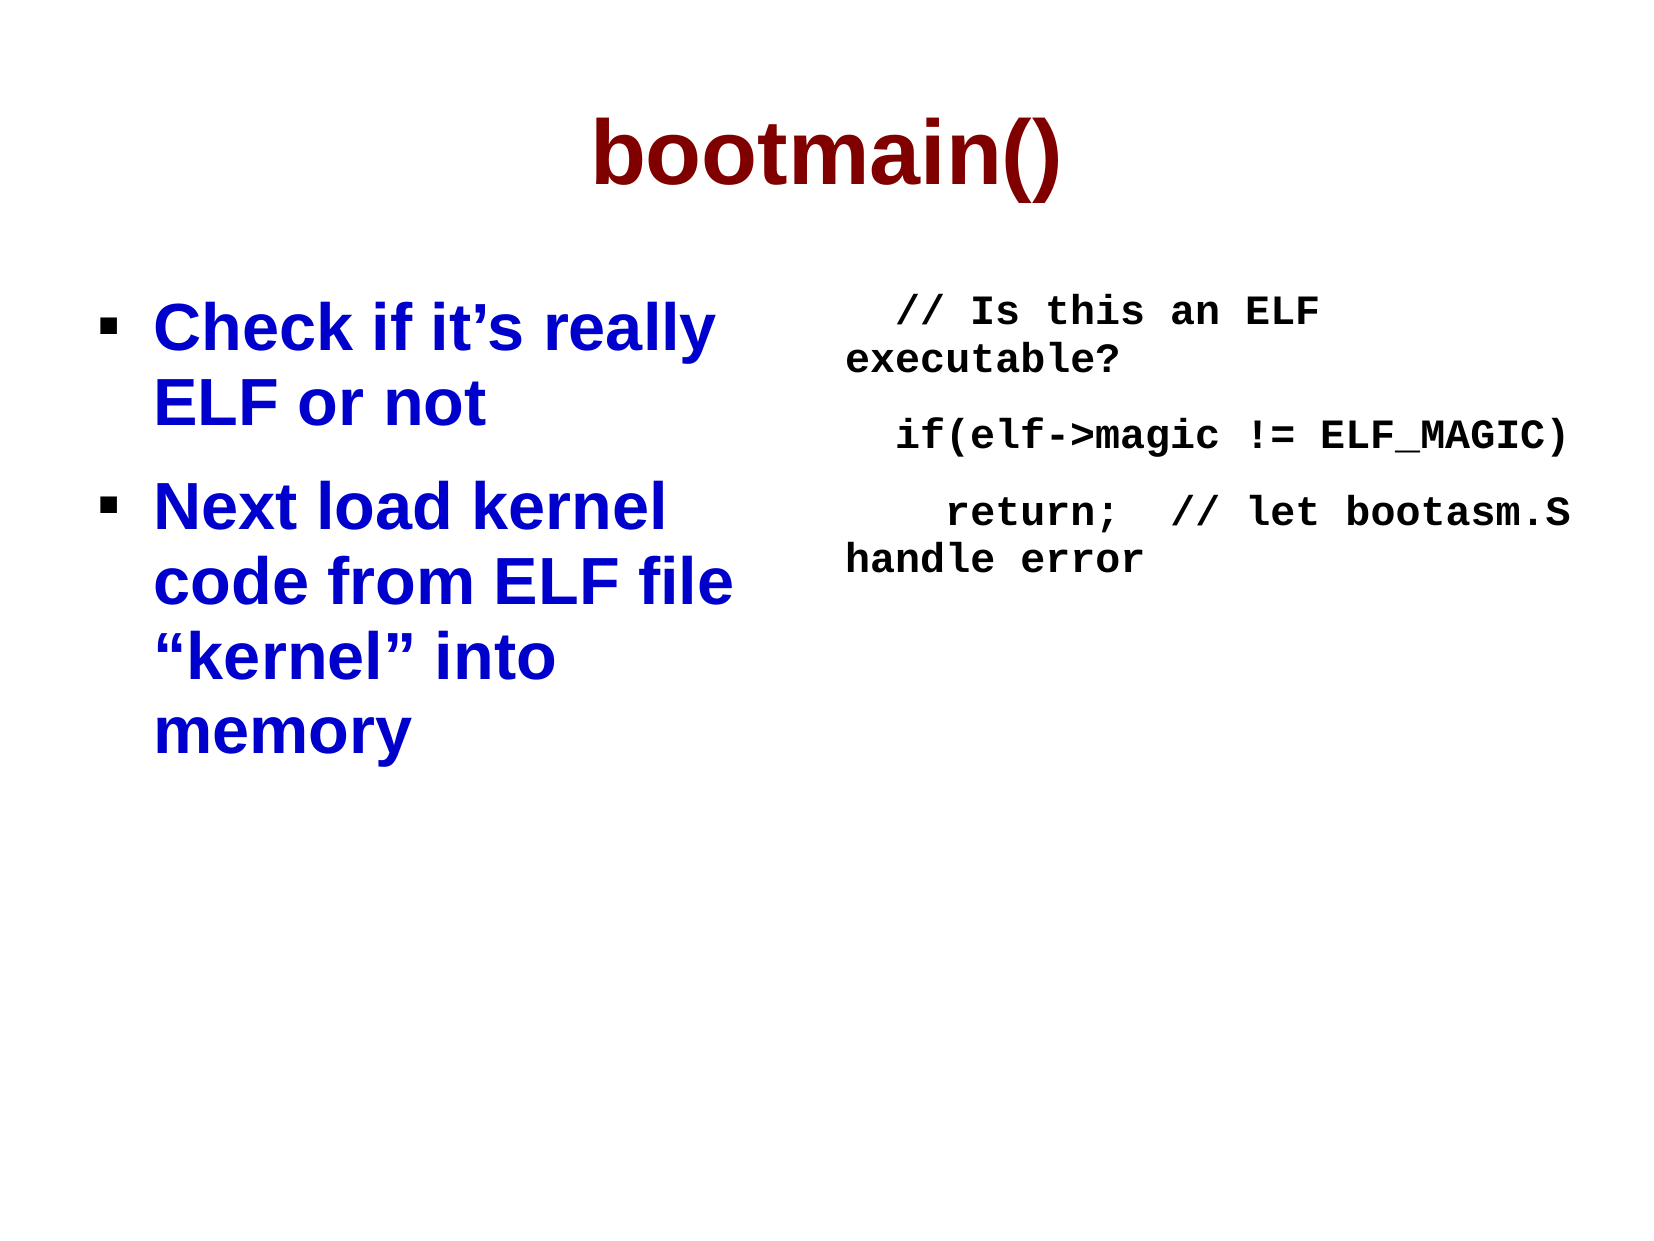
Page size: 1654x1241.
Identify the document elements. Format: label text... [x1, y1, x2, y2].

title bootmain() [82, 49, 1571, 257]
list // Is this an ELF executable? if(elf->magic != ELF_MAGIC) return; // let bootasm.S handle error [845, 290, 1572, 1010]
list Check if it’s really ELF or not Next load kernel code from ELF file “kernel” into memory [82, 290, 809, 1010]
